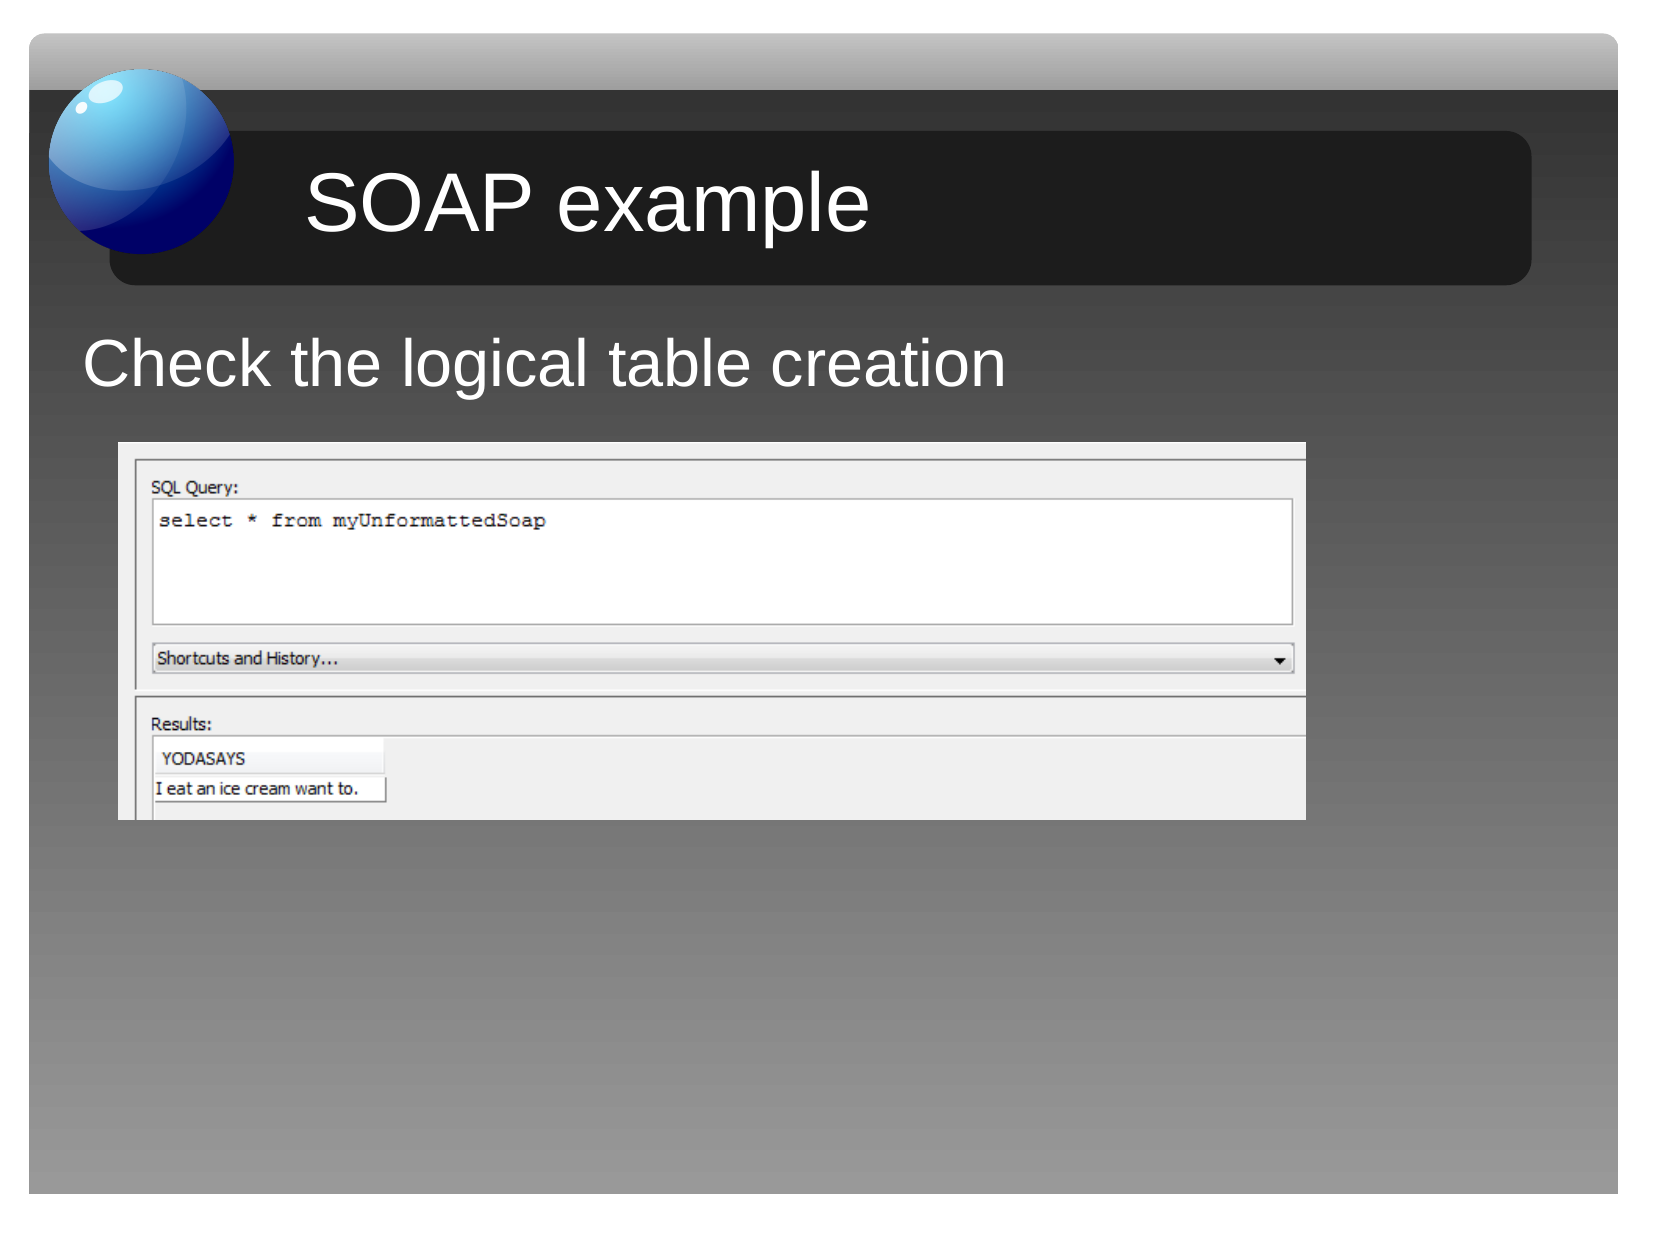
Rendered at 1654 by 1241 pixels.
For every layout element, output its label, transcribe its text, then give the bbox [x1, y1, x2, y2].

picture [29, 57, 253, 266]
title SOAP example [82, 137, 1571, 267]
list Check the logical table creation [82, 325, 1571, 1130]
picture [118, 442, 1306, 820]
